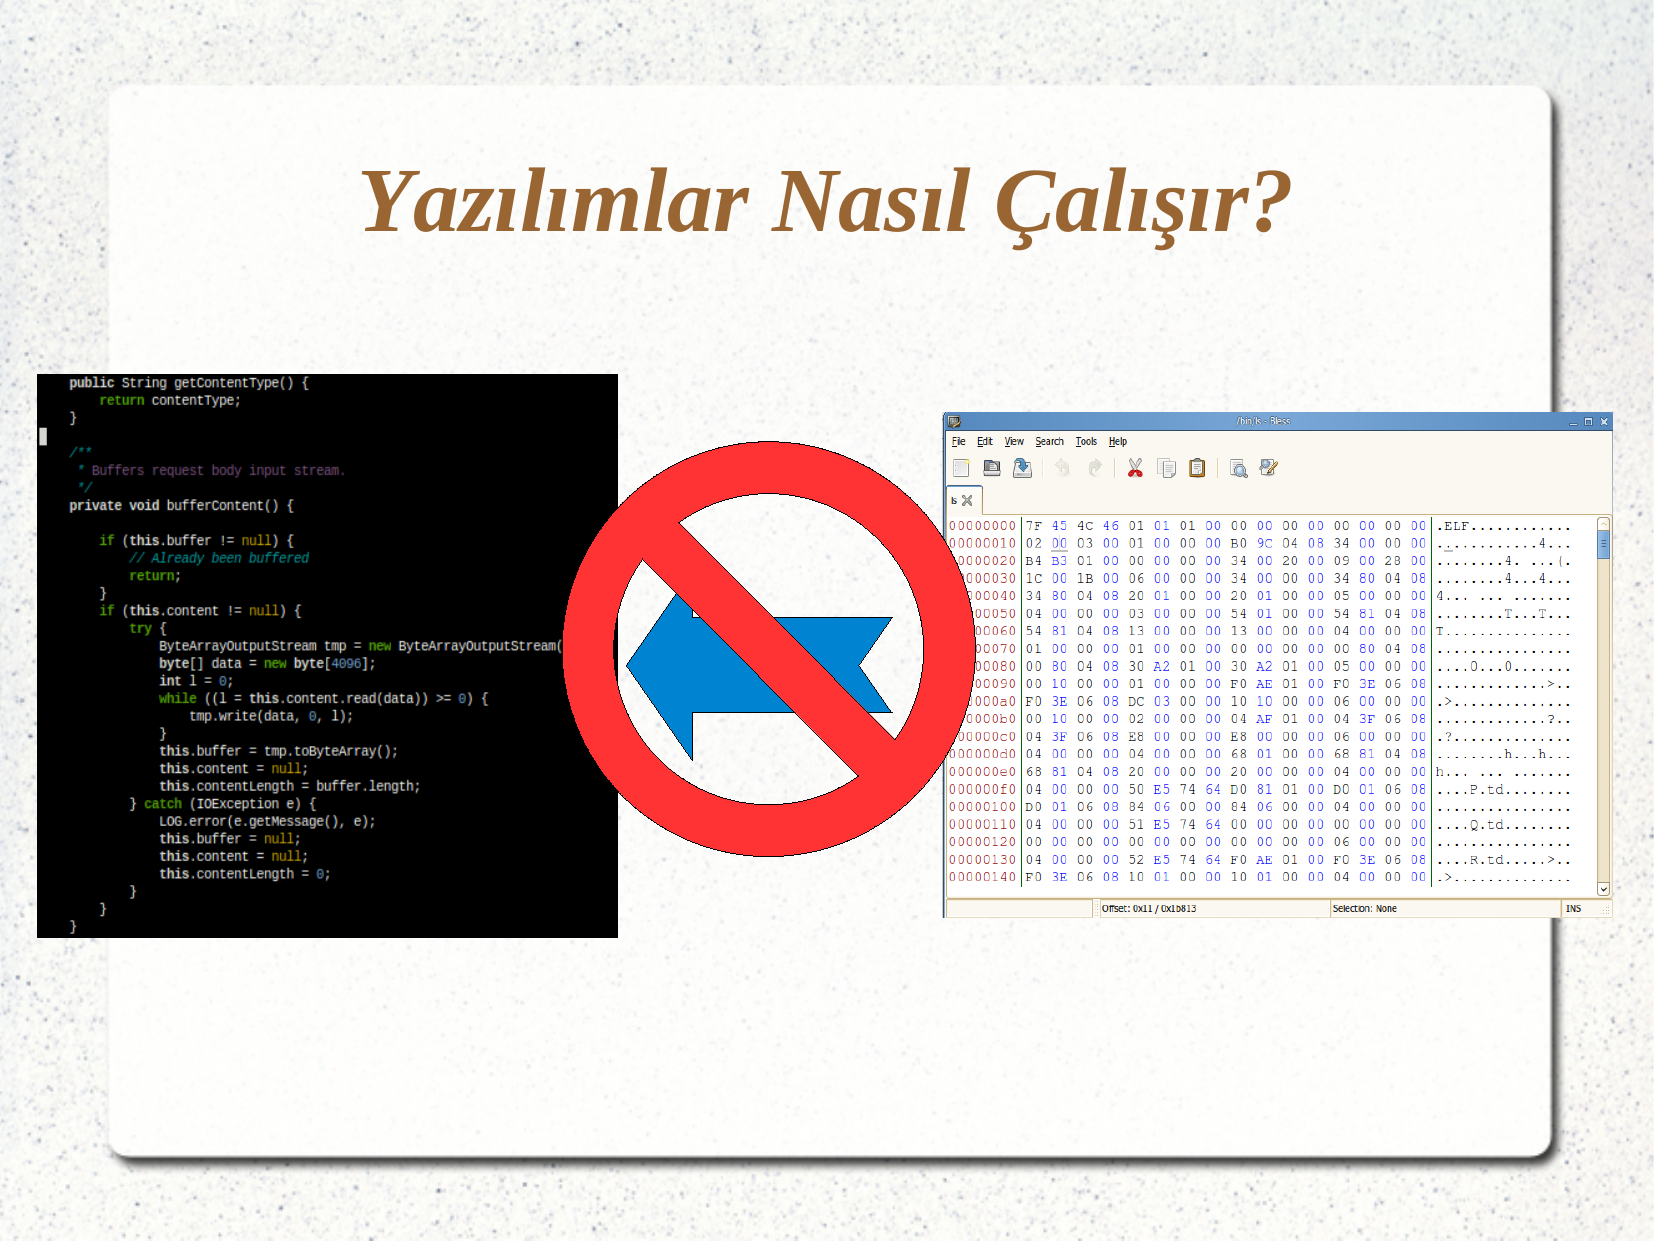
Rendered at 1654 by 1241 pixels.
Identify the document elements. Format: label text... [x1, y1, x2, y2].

text_box [562, 441, 976, 857]
picture [0, 0, 1654, 1241]
title Yazılımlar Nasıl Çalışır? [118, 96, 1536, 304]
